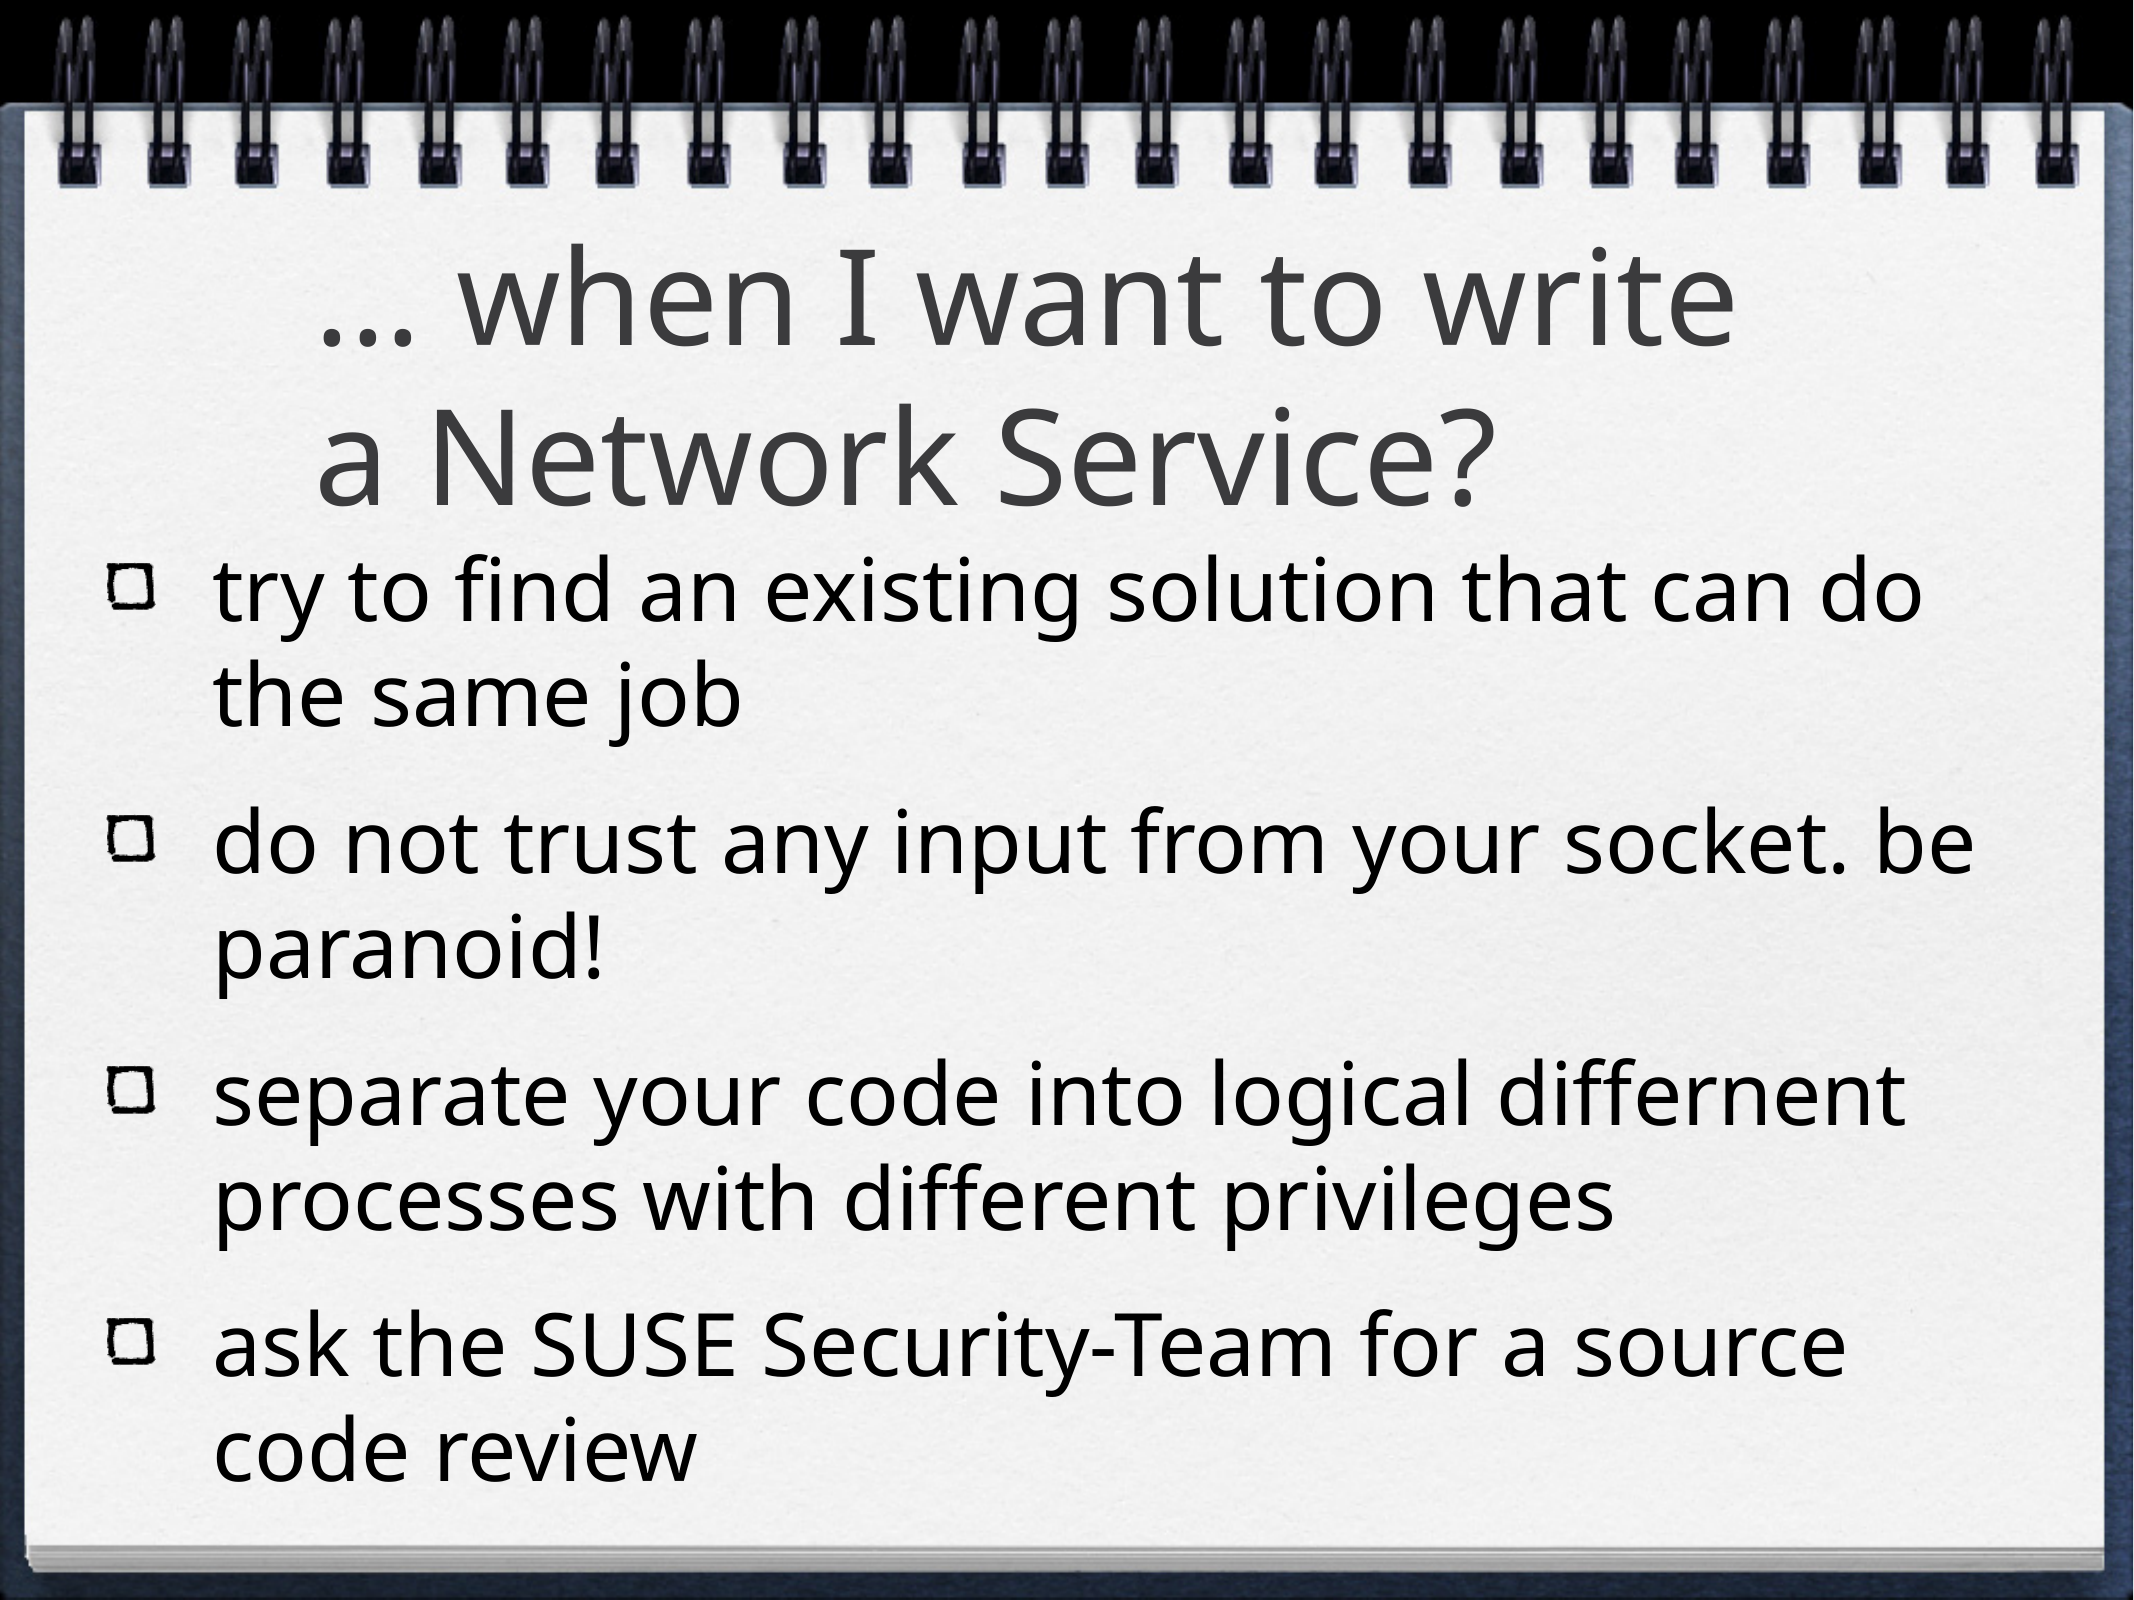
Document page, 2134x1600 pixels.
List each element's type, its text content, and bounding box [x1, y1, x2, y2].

list try to find an existing solution that can do the same job do not trust any input from your socket. be paranoid! separate your code into logical differnent processes with different privileges ask the SUSE Security-Team for a source code review [62, 512, 2078, 1521]
title ... when I want to write a Network Service? [306, 203, 1828, 512]
picture [0, 0, 2134, 1600]
